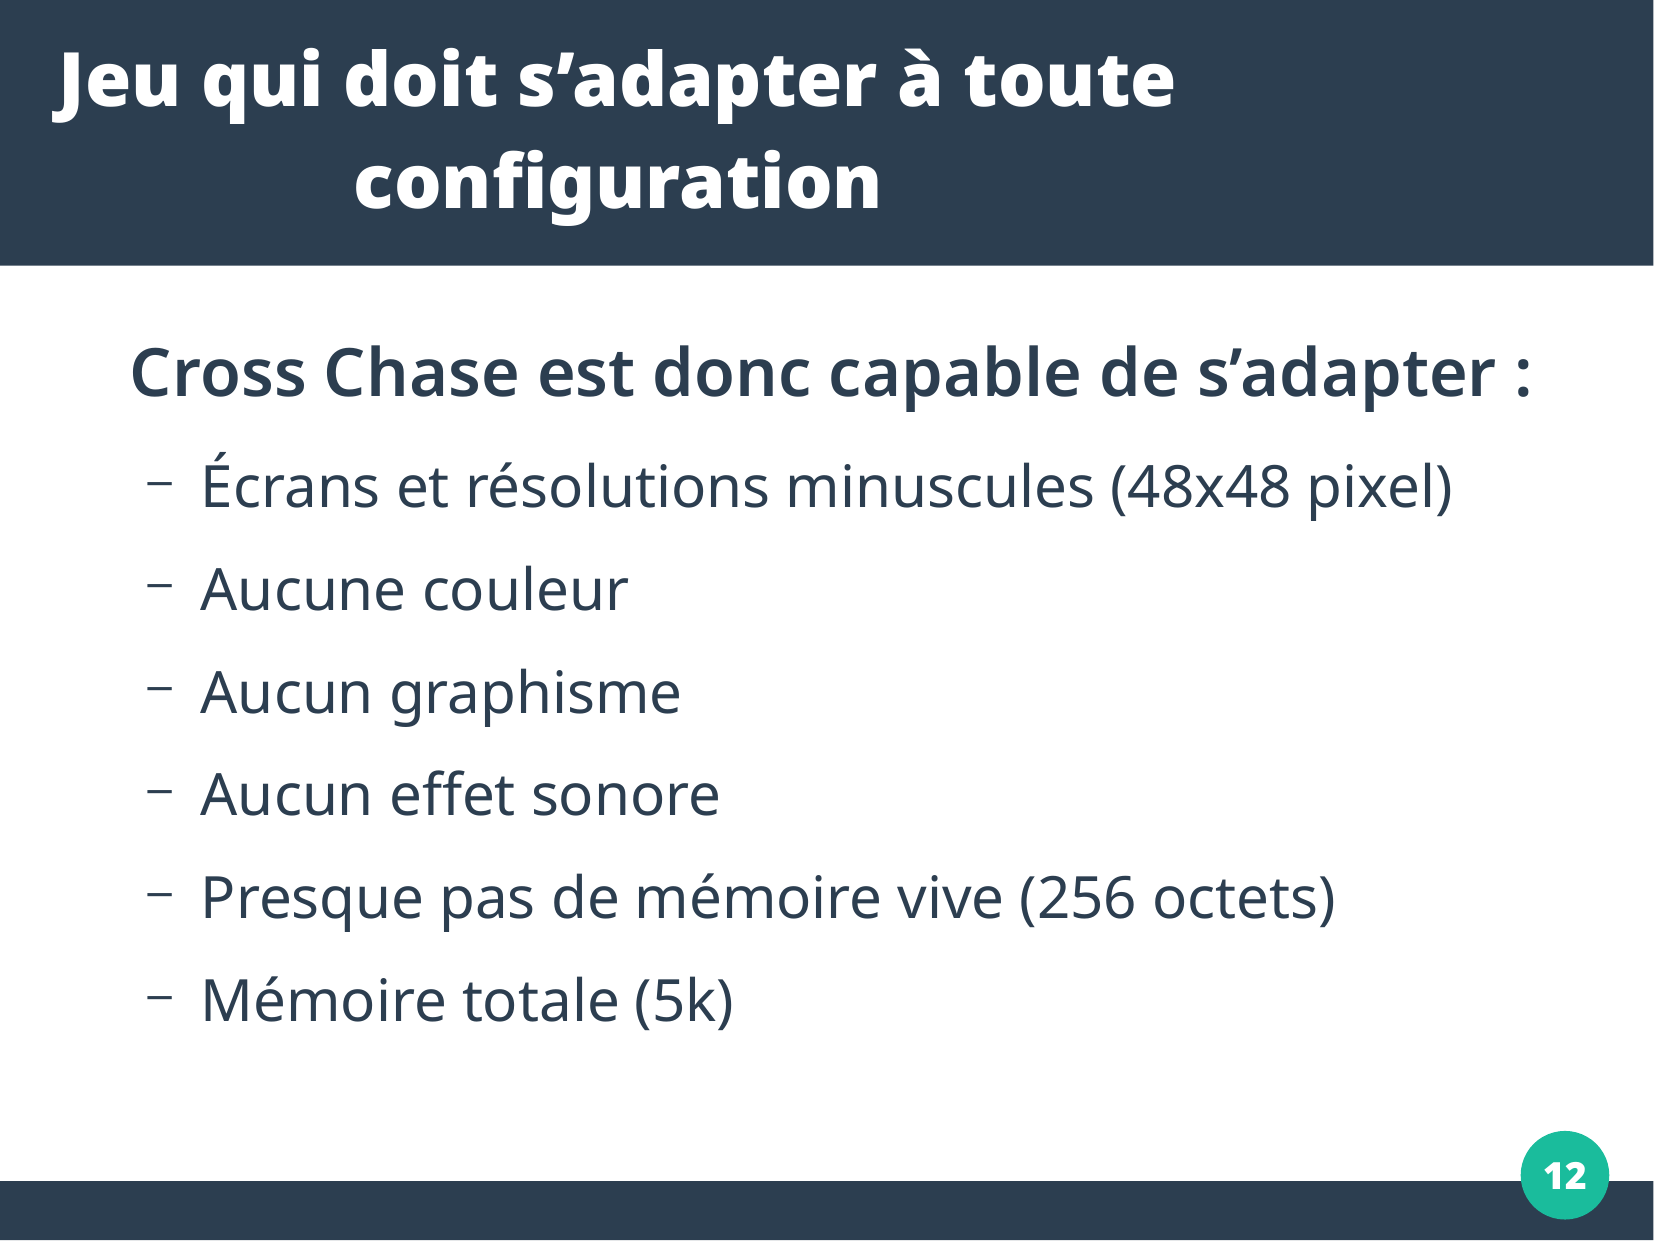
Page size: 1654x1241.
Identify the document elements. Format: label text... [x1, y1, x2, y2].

title Jeu qui doit s’adapter à toute configuration [59, 0, 1595, 265]
list Cross Chase est donc capable de s’adapter : Écrans et résolutions minuscules (48x48 pixel) Aucune couleur Aucun graphisme Aucun effet sonore Presque pas de mémoire vive (256 octets) Mémoire totale (5k) [59, 324, 1595, 1152]
